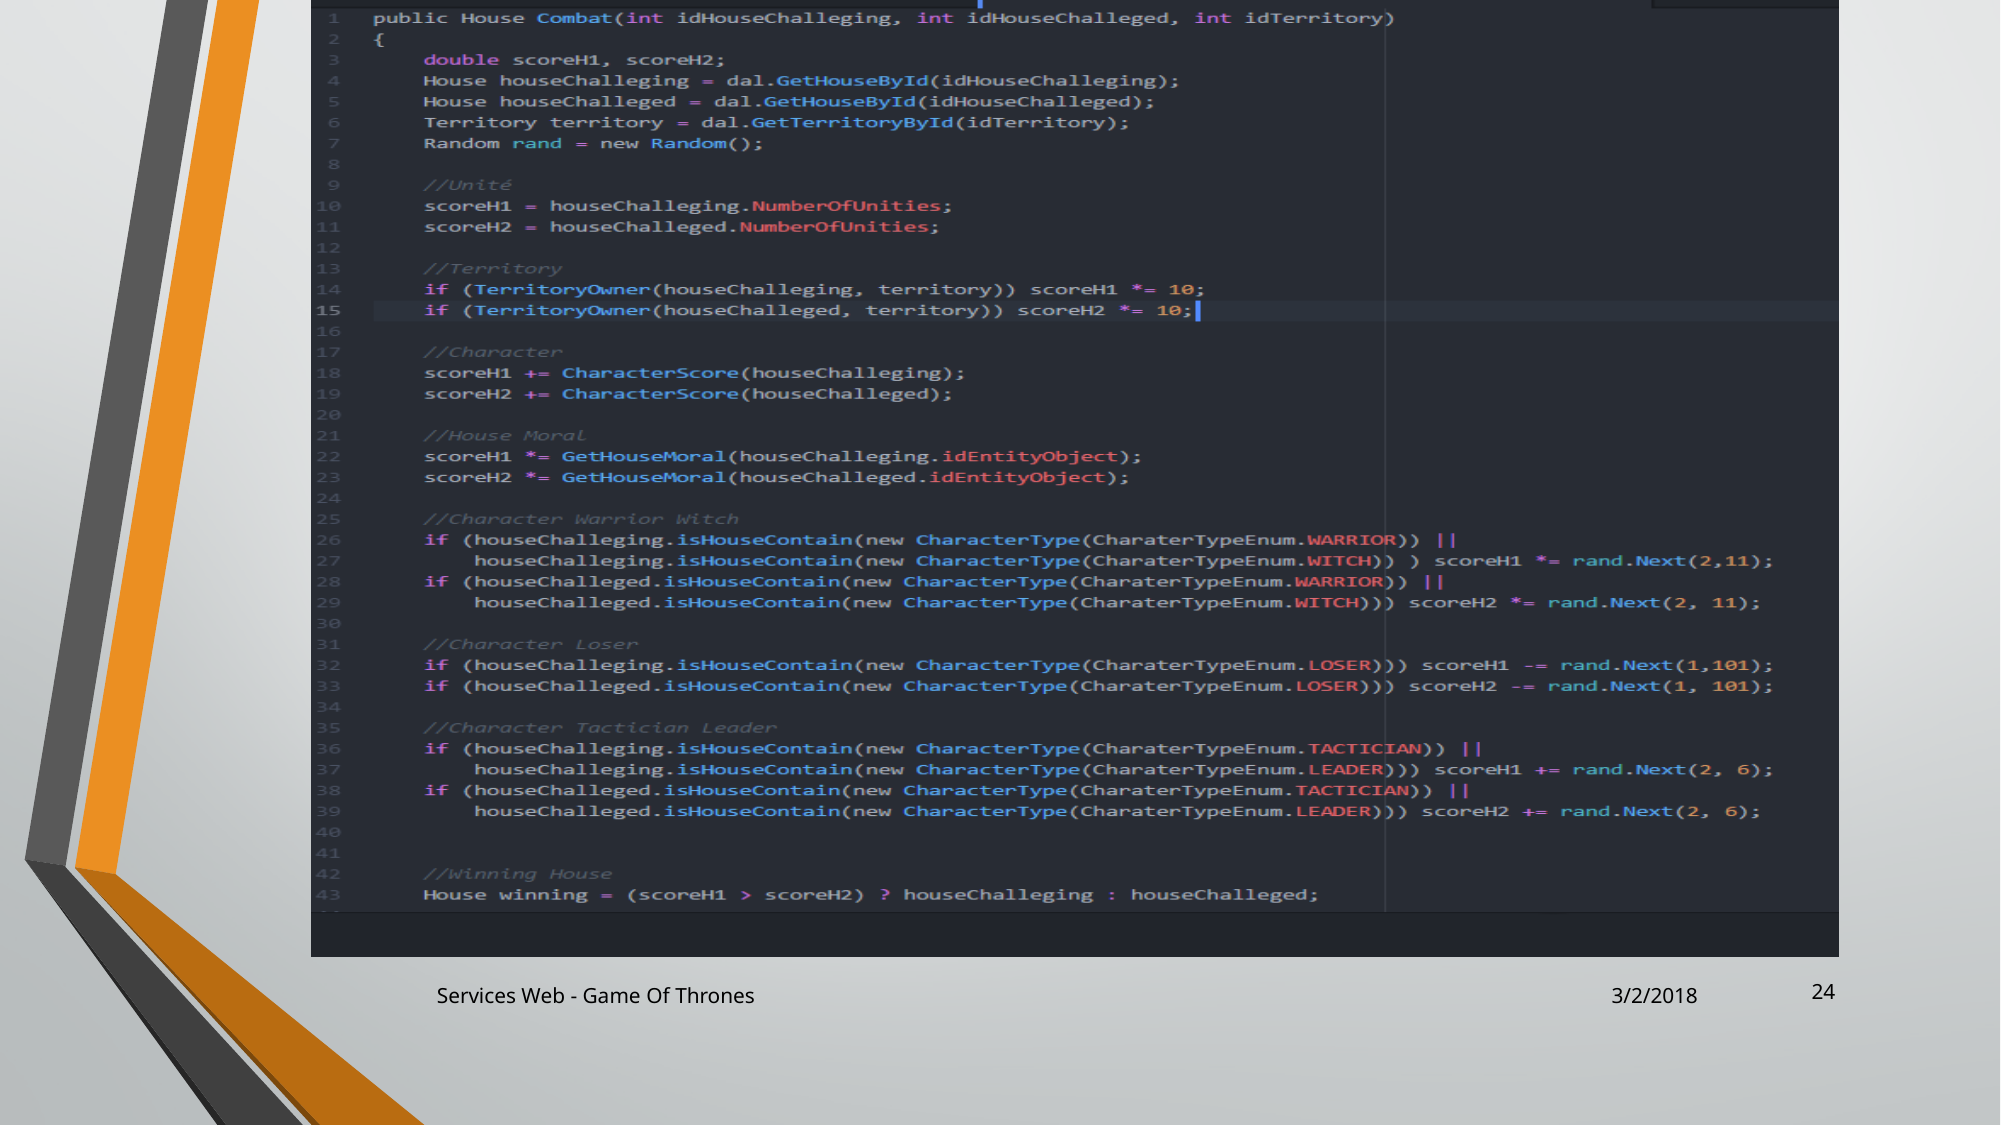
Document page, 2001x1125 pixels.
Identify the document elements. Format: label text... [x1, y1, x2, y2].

text_box Services Web - Game Of Thrones [421, 965, 1585, 1025]
text_box ‹#› [1796, 962, 1887, 1023]
text_box 3/2/2018 [1596, 965, 1785, 1025]
picture [311, 0, 1839, 957]
